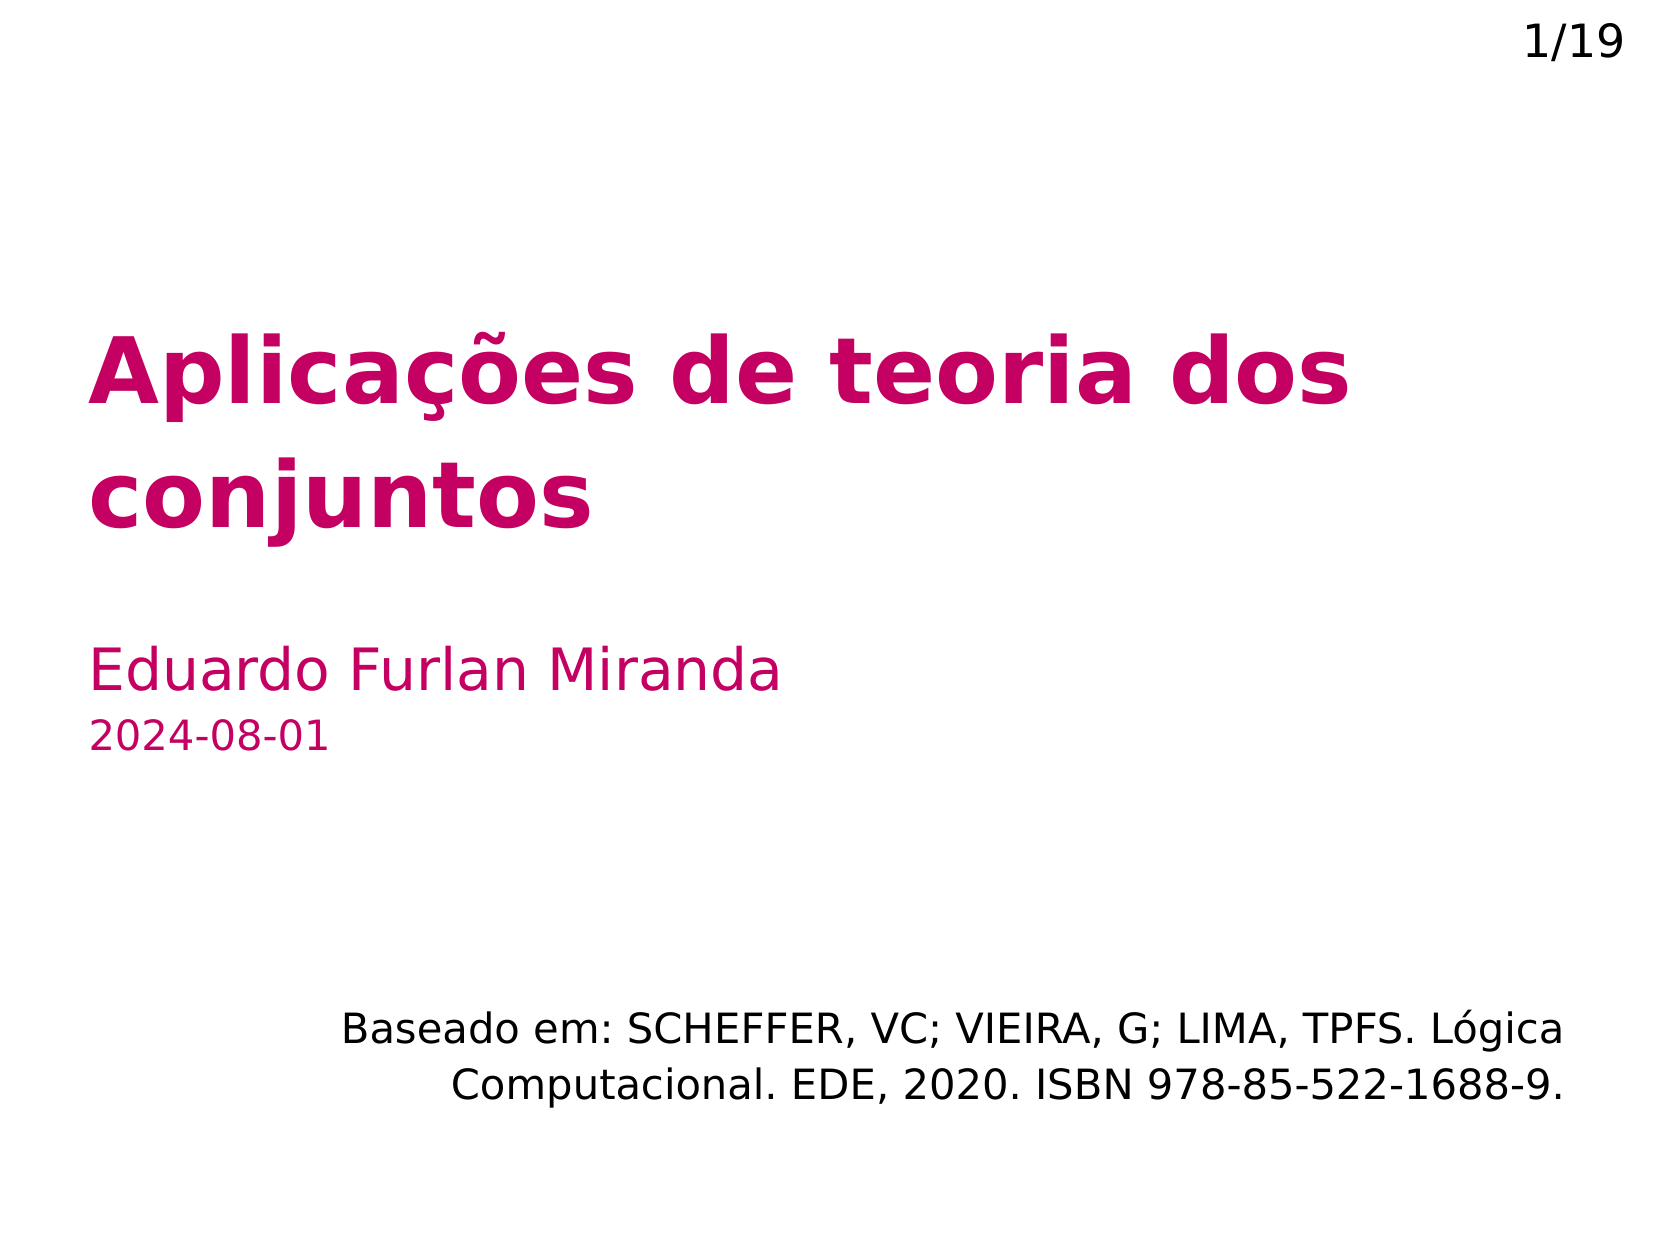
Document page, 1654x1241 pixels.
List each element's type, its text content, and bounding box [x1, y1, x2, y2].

list Baseado em: SCHEFFER, VC; VIEIRA, G; LIMA, TPFS. Lógica Computacional. EDE, 2020. ISBN 978-85-522-1688-9. [265, 998, 1565, 1211]
title Aplicações de teoria dos conjuntos Eduardo Furlan Miranda 2024-08-01 [88, 29, 1565, 1034]
